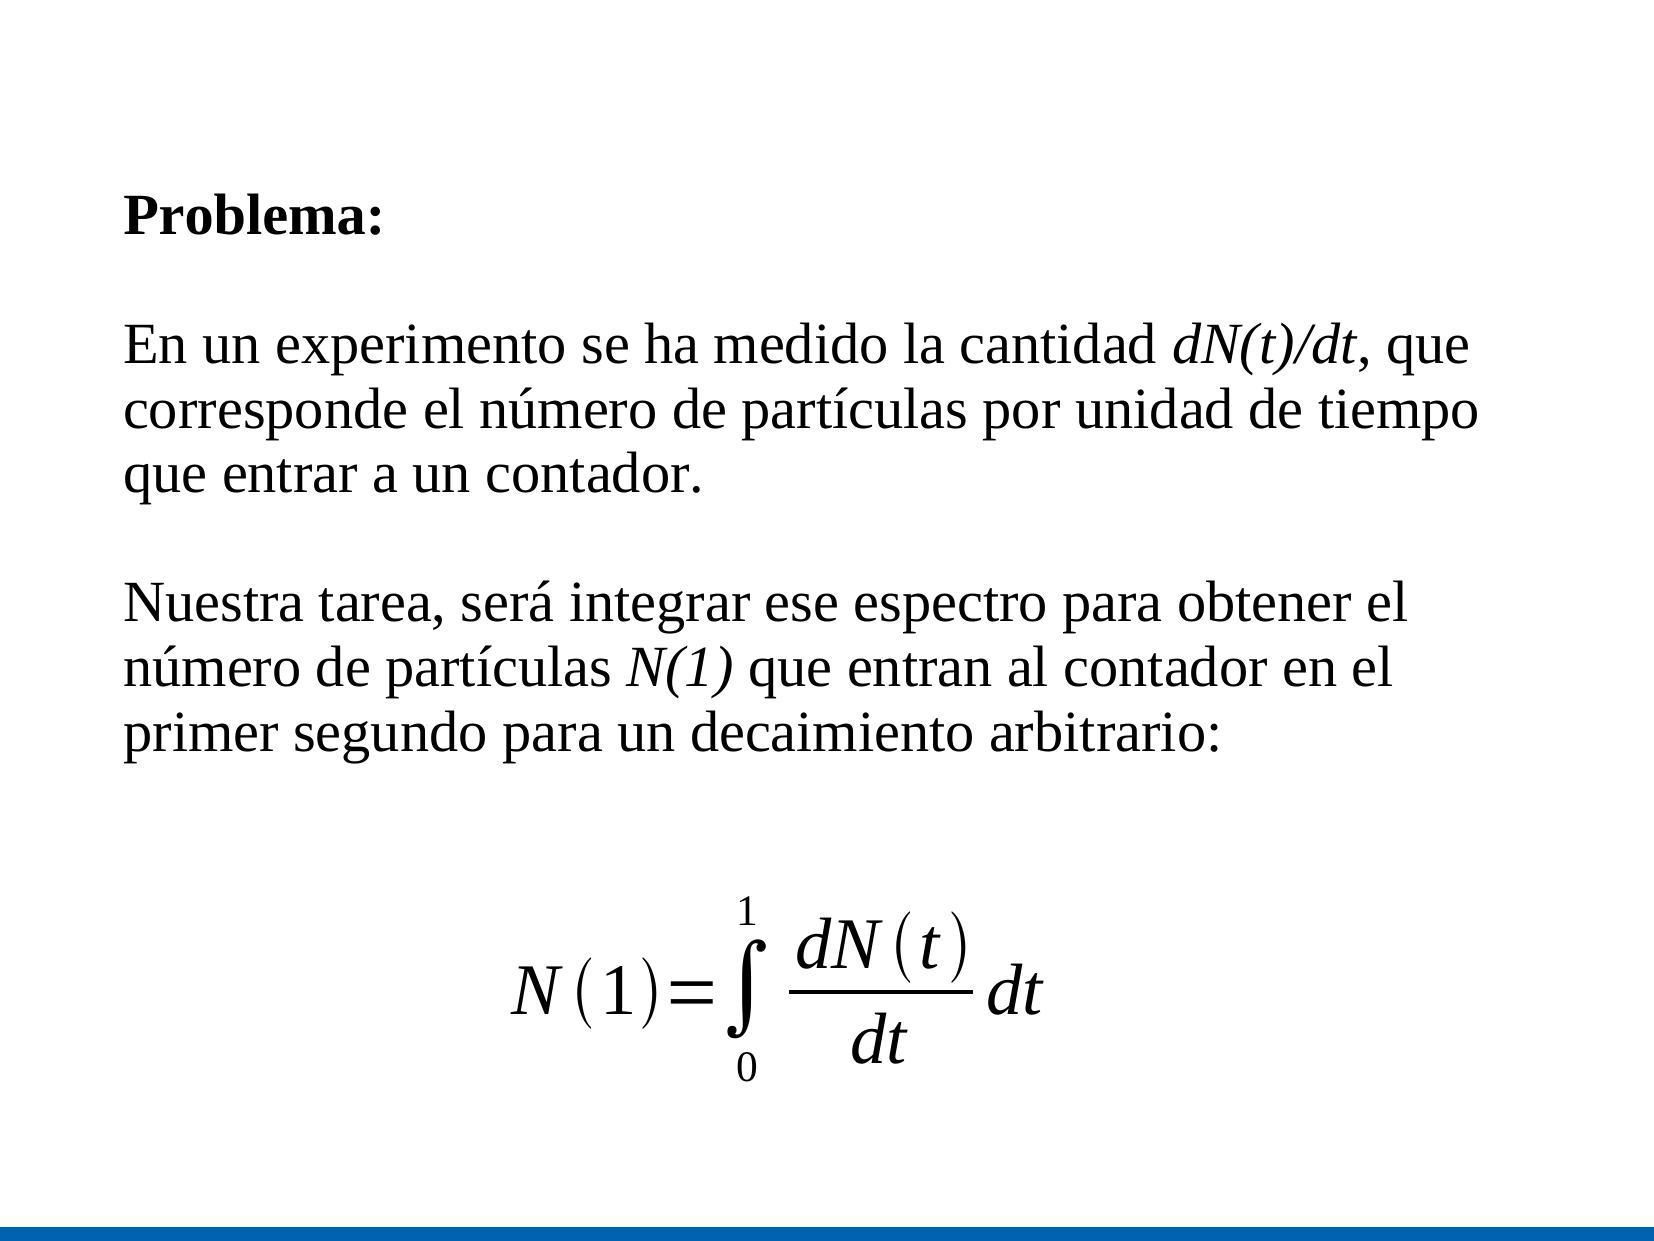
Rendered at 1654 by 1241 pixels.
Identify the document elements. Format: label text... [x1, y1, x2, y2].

subtitle Problema: En un experimento se ha medido la cantidad dN(t)/dt, que corresponde el número de partículas por unidad de tiempo que entrar a un contador. Nuestra tarea, será integrar ese espectro para obtener el número de partículas N(1) que entran al contador en el primer segundo para un decaimiento arbitrario: [123, 89, 1536, 857]
chart [501, 885, 1048, 1092]
